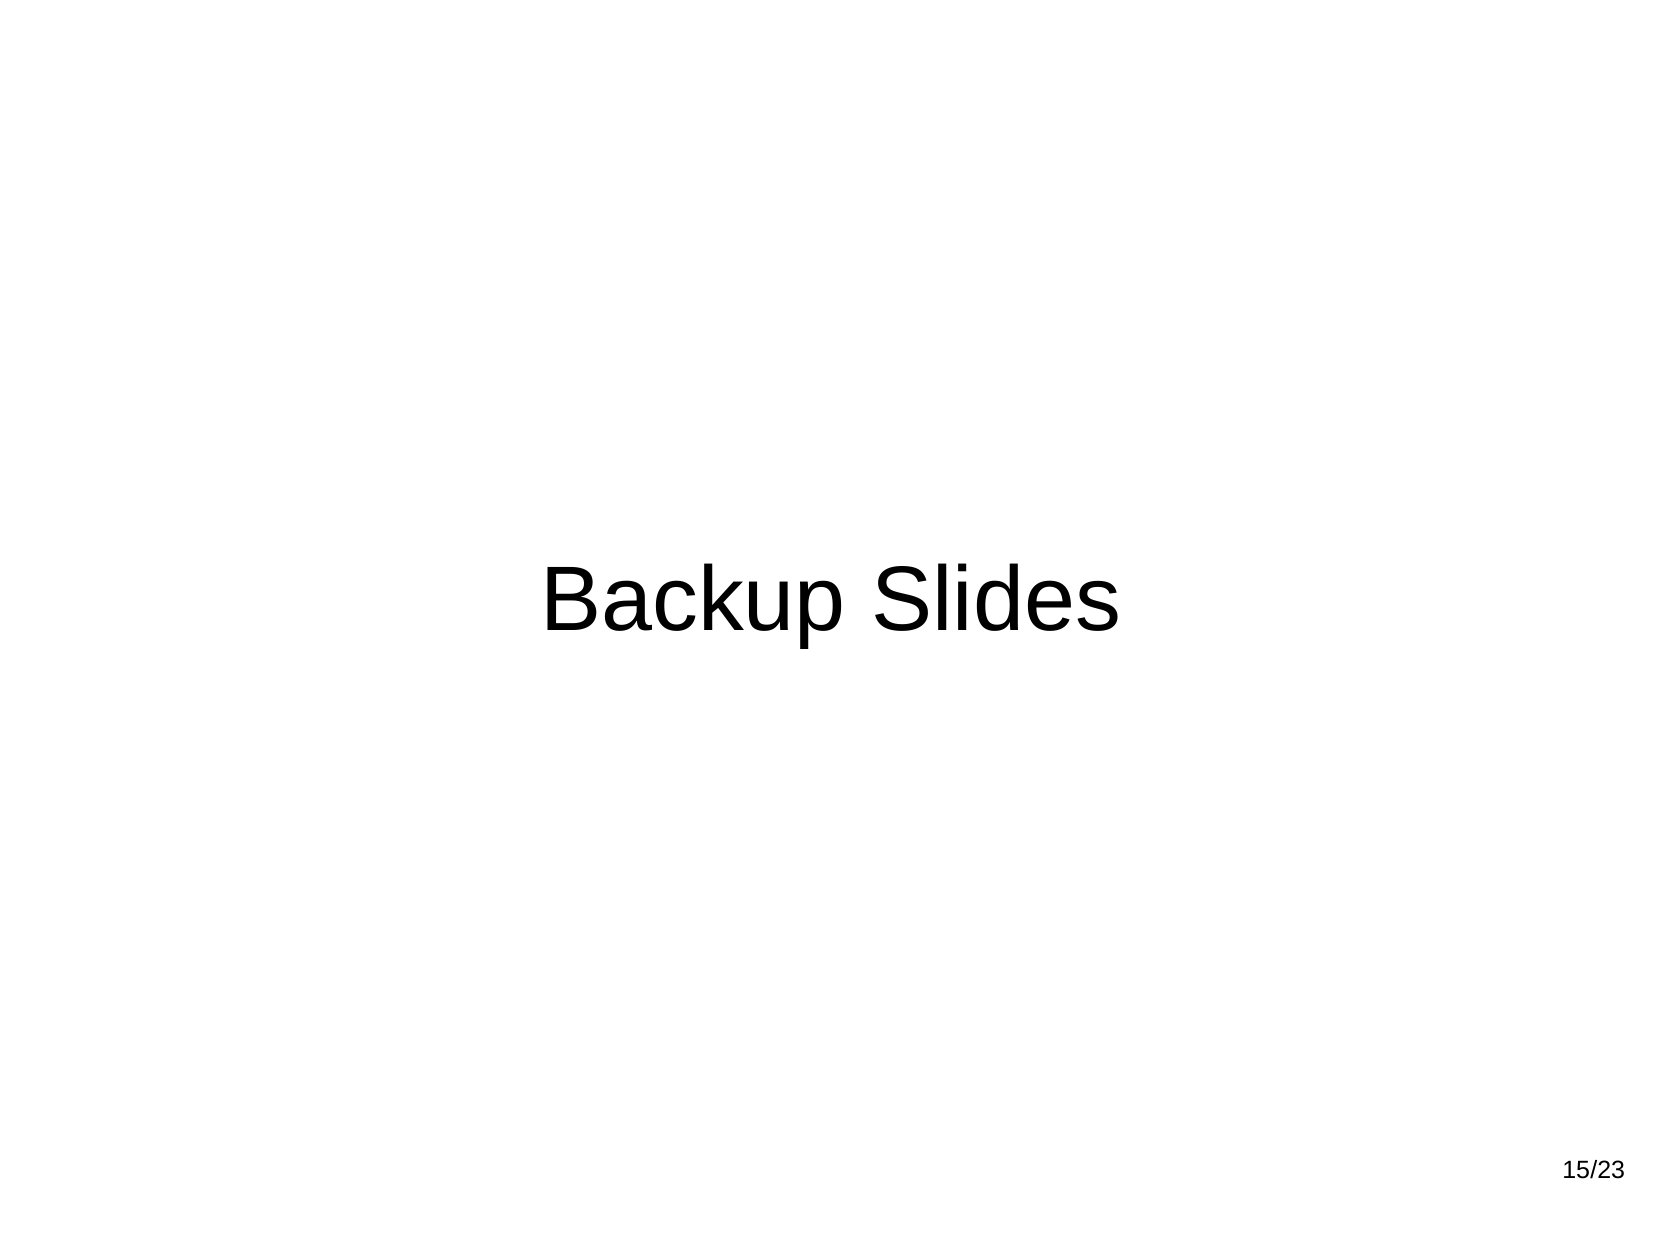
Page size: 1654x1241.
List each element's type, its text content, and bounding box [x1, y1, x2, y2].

title Backup Slides [86, 495, 1576, 703]
